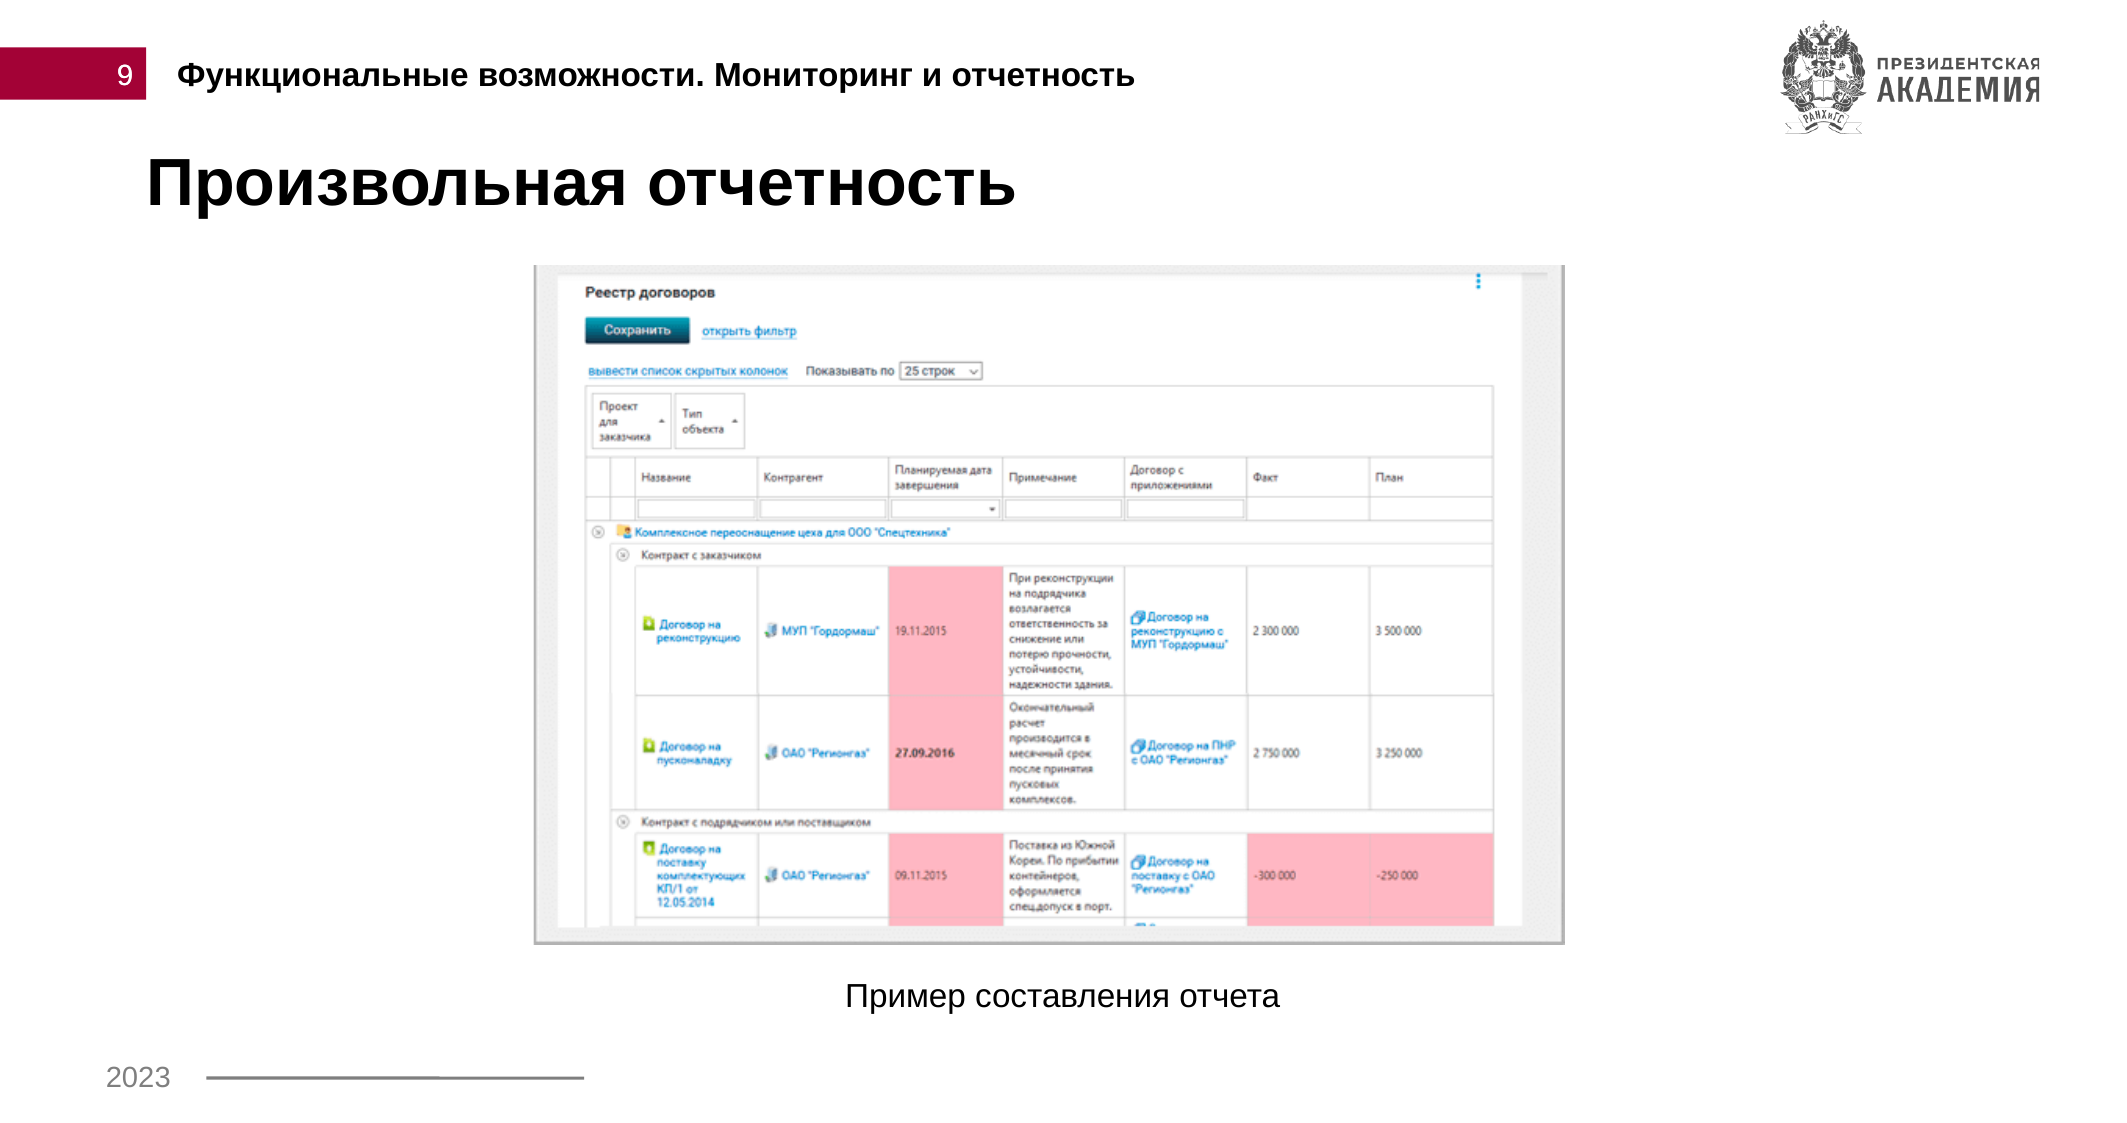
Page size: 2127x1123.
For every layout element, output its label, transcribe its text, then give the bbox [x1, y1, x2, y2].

slide_number <номер> [27, 43, 149, 104]
text_box Функциональные возможности. Мониторинг и отчетность [177, 43, 1447, 103]
picture [1780, 20, 2040, 134]
title Произвольная отчетность [146, 147, 1359, 232]
list Пример составления отчета [531, 974, 1595, 1034]
picture [533, 265, 1565, 945]
